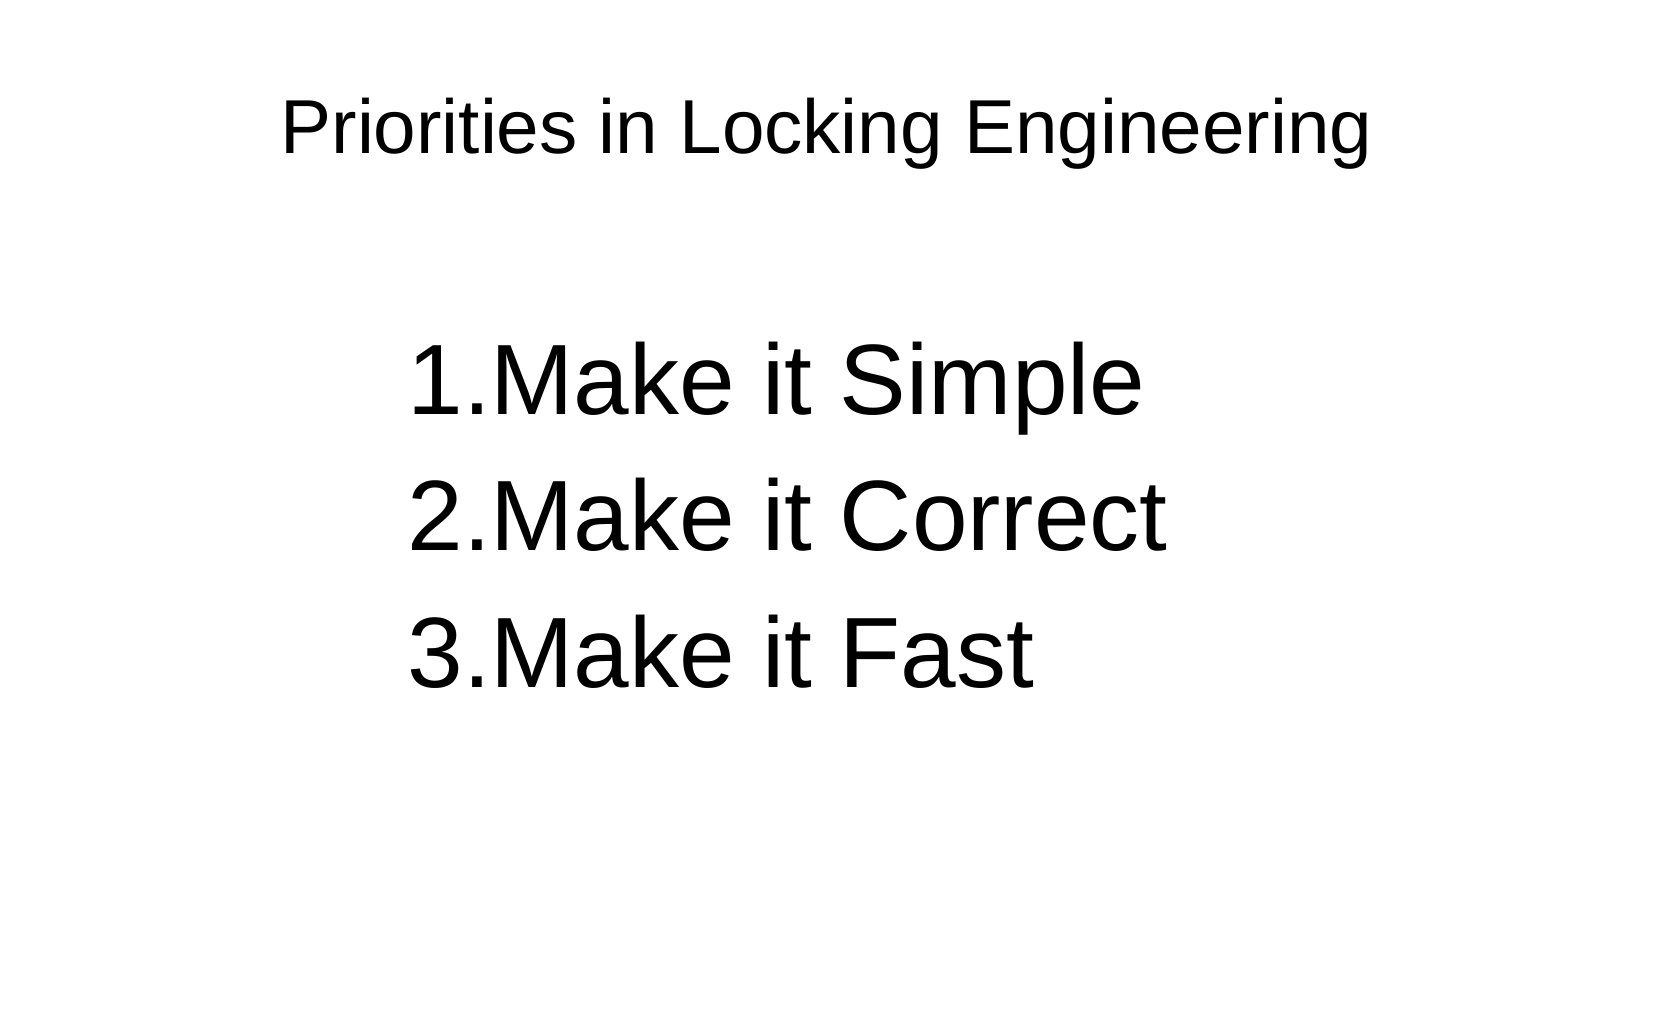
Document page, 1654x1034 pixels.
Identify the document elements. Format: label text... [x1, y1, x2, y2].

list Make it Simple Make it Correct Make it Fast [389, 324, 1571, 815]
title Priorities in Locking Engineering [82, 41, 1571, 214]
